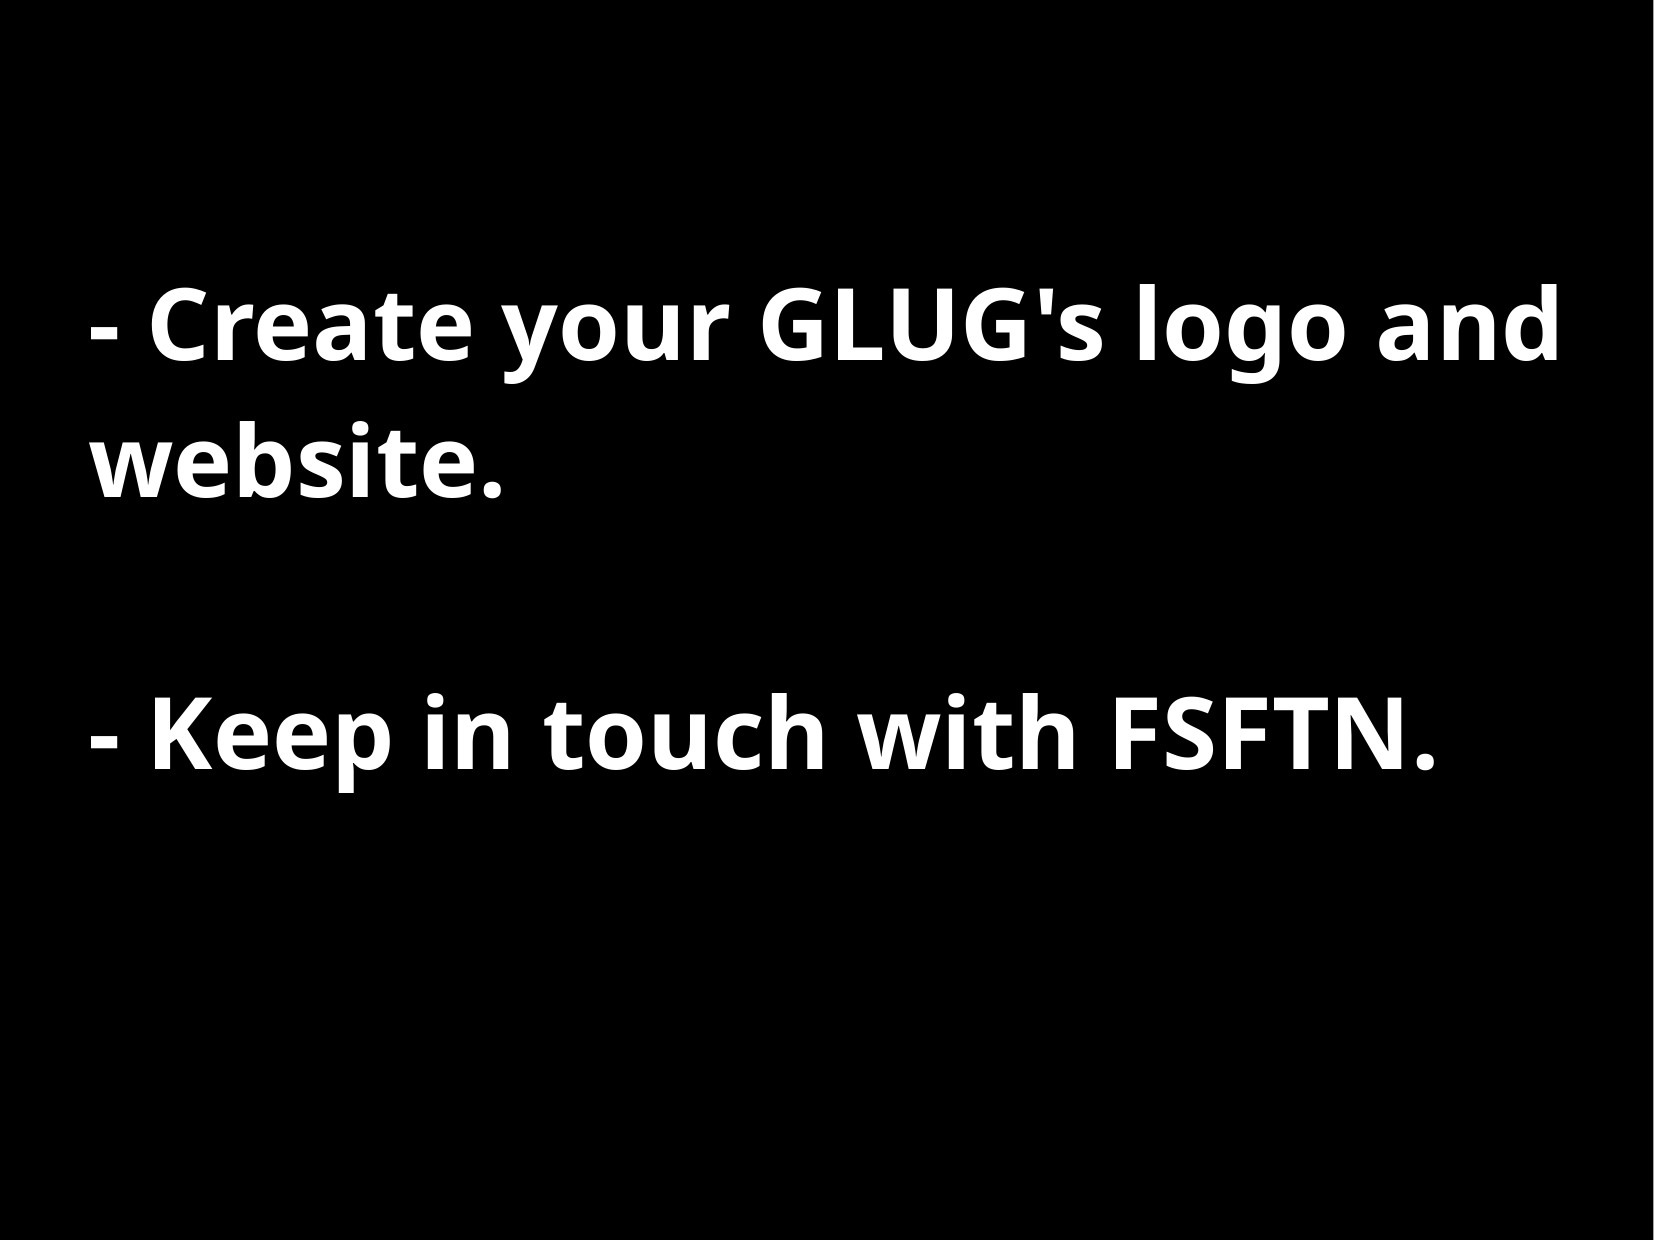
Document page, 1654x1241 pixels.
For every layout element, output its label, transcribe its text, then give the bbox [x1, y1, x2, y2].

title - Create your GLUG's logo and website. - Keep in touch with FSFTN. [88, 235, 1577, 818]
